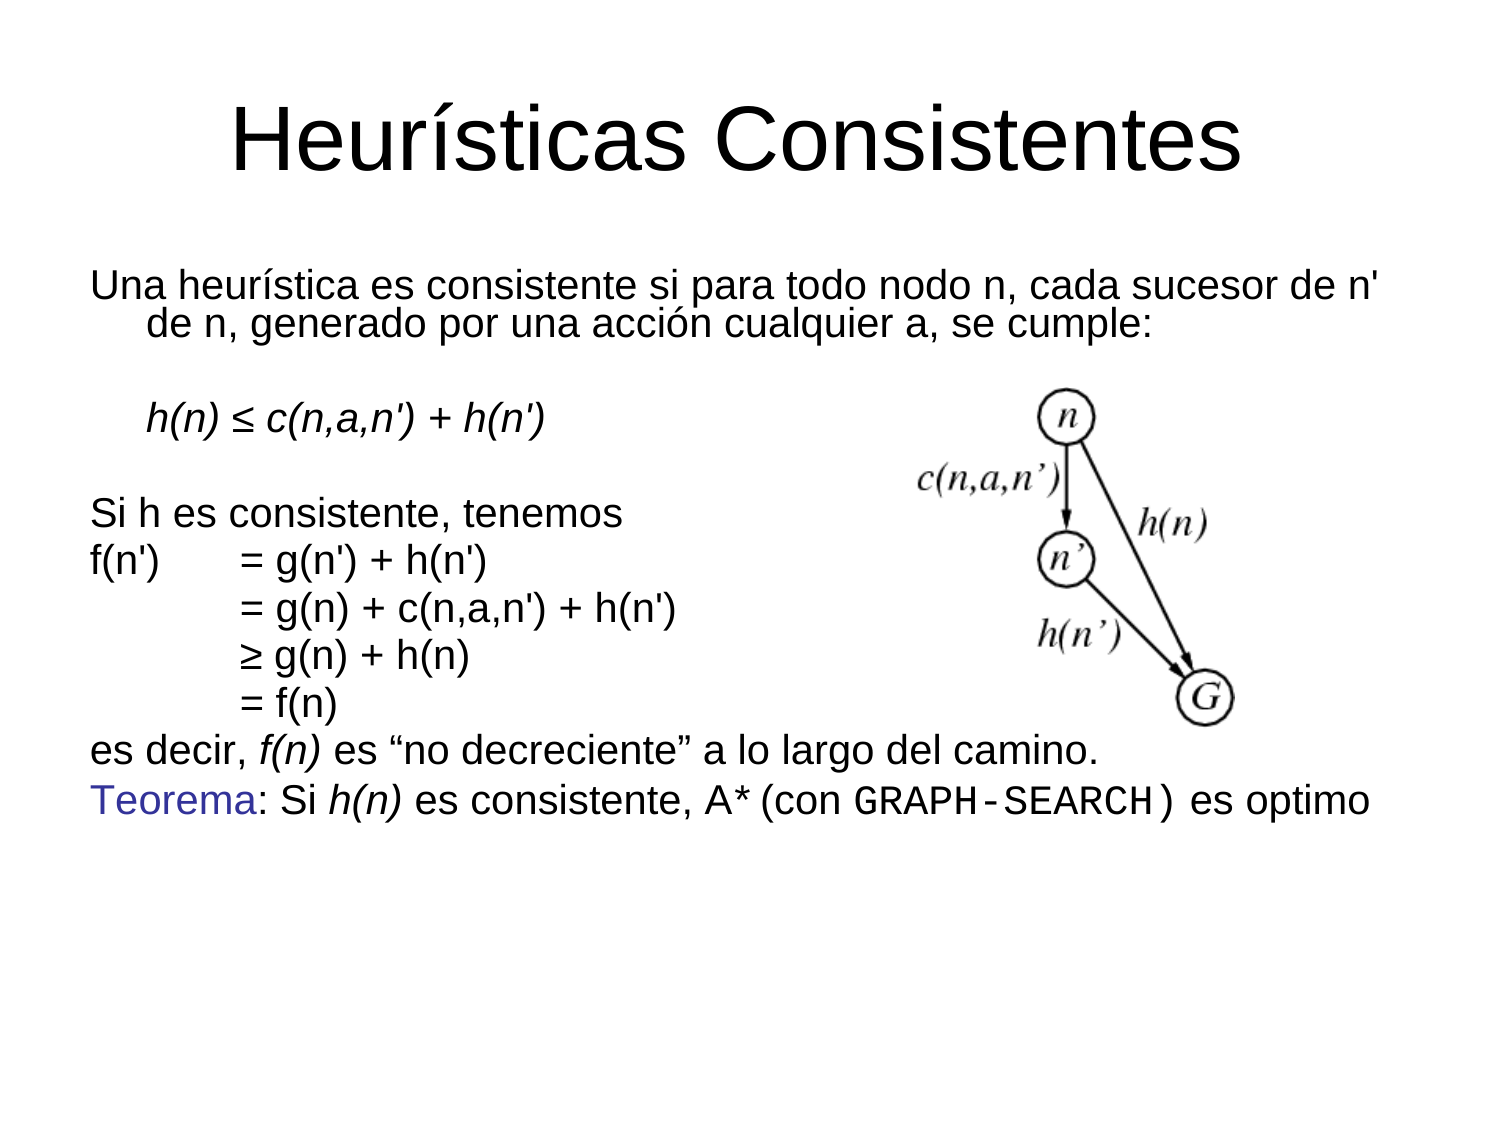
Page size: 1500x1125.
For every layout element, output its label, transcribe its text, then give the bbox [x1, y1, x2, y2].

picture [912, 387, 1235, 730]
title Heurísticas Consistentes [75, 45, 1426, 233]
list Una heurística es consistente si para todo nodo n, cada sucesor de n' de n, generado por una acción cualquier a, se cumple: h(n) ≤ c(n,a,n') + h(n') Si h es consistente, tenemos f(n') = g(n') + h(n') = g(n) + c(n,a,n') + h(n') ≥ g(n) + h(n) = f(n) es decir, f(n) es “no decreciente” a lo largo del camino. Teorema: Si h(n) es consistente, A* (con GRAPH-SEARCH) es optimo [75, 262, 1426, 1006]
